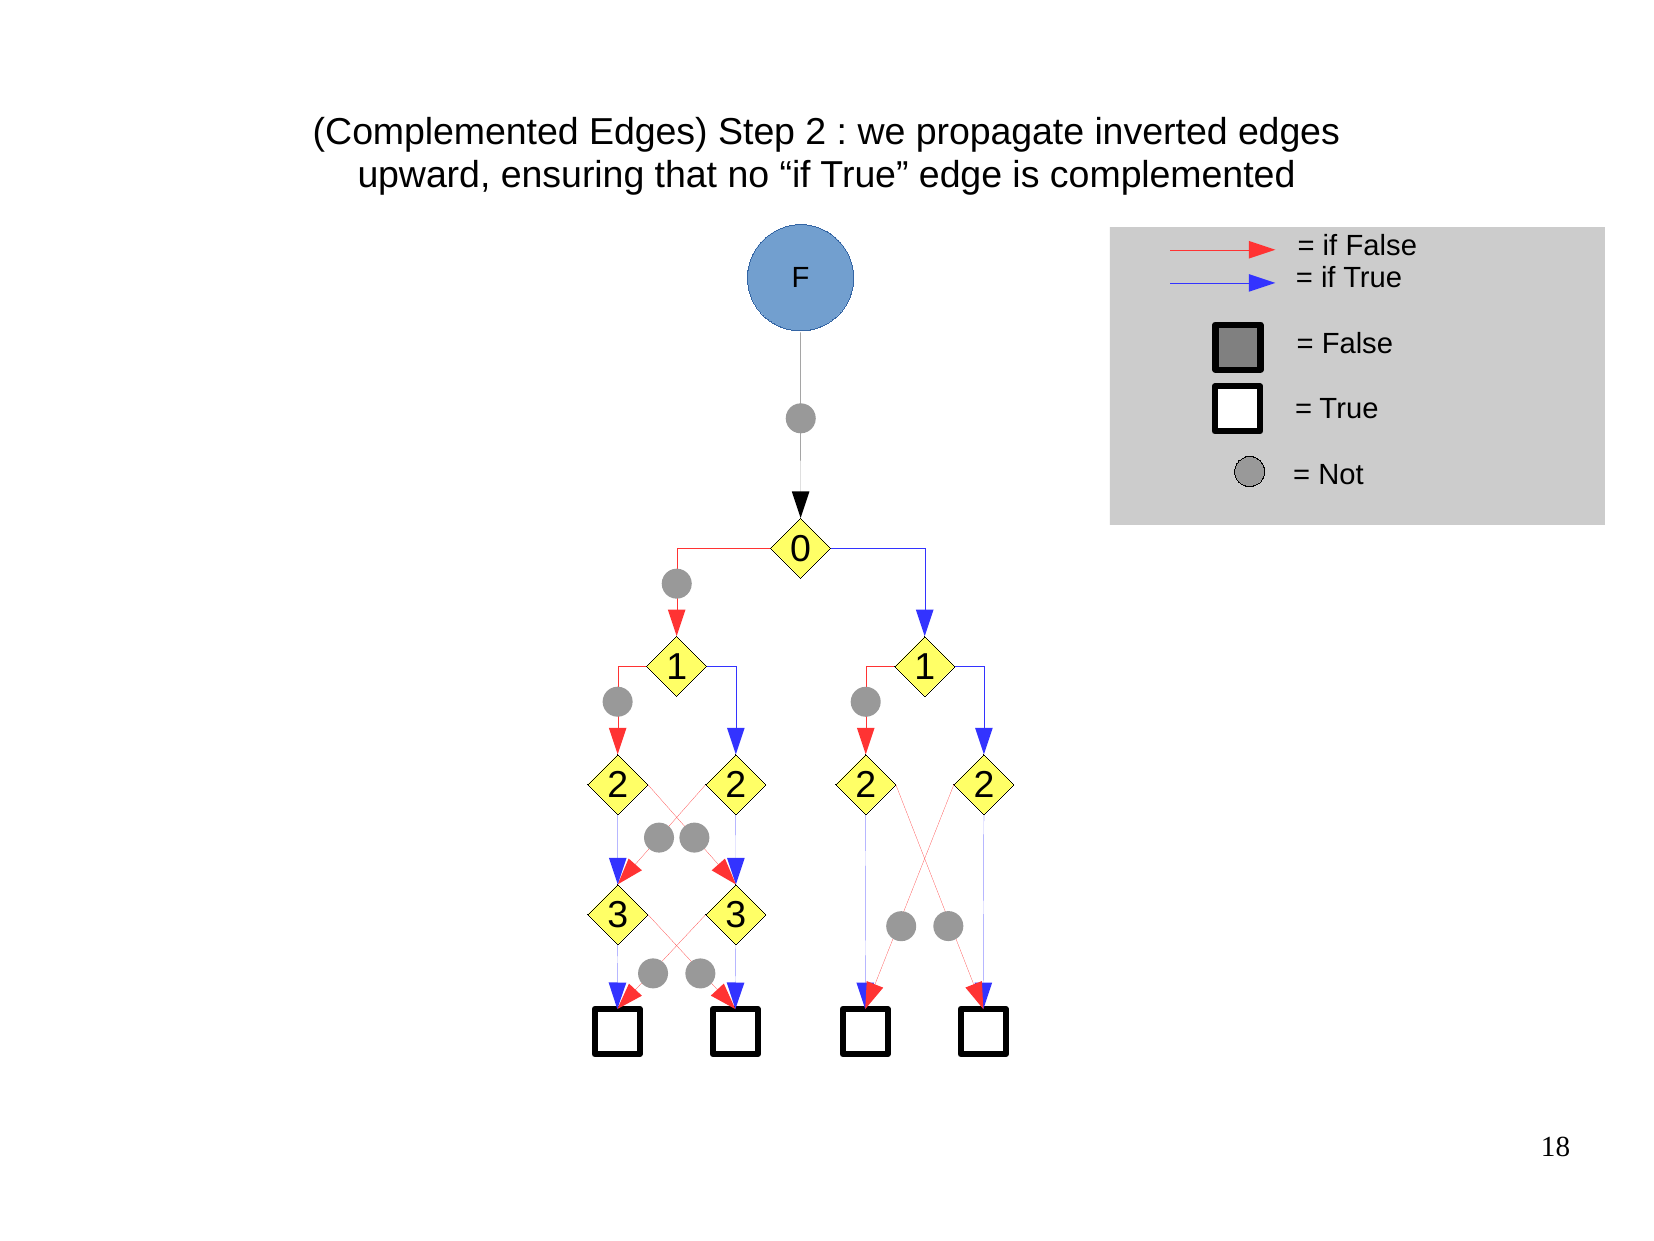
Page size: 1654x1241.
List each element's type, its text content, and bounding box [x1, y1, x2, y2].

text_box [594, 1009, 640, 1055]
text_box [712, 1009, 758, 1055]
text_box 2 [705, 754, 766, 815]
text_box 2 [835, 754, 896, 815]
text_box 0 [770, 518, 831, 579]
text_box [661, 568, 692, 599]
text_box [602, 686, 633, 717]
text_box [886, 911, 917, 942]
text_box 1 [894, 636, 955, 697]
text_box [1215, 324, 1261, 370]
text_box [842, 1009, 888, 1055]
text_box [685, 958, 716, 989]
text_box 3 [705, 884, 766, 945]
text_box [1215, 386, 1261, 432]
text_box 3 [587, 884, 648, 945]
text_box [850, 686, 881, 717]
text_box F [747, 224, 854, 331]
text_box = if False = if True = False = True = Not [1109, 227, 1605, 525]
text_box [785, 403, 816, 434]
text_box [933, 911, 964, 942]
text_box [638, 958, 669, 989]
text_box [1234, 456, 1265, 487]
text_box 2 [954, 754, 1014, 815]
title (Complemented Edges) Step 2 : we propagate inverted edges upward, ensuring that no “if True” edge is complemented [82, 49, 1571, 257]
text_box [960, 1009, 1006, 1055]
text_box [643, 822, 675, 853]
text_box [679, 822, 710, 853]
text_box 2 [587, 754, 648, 815]
text_box 1 [646, 636, 707, 697]
